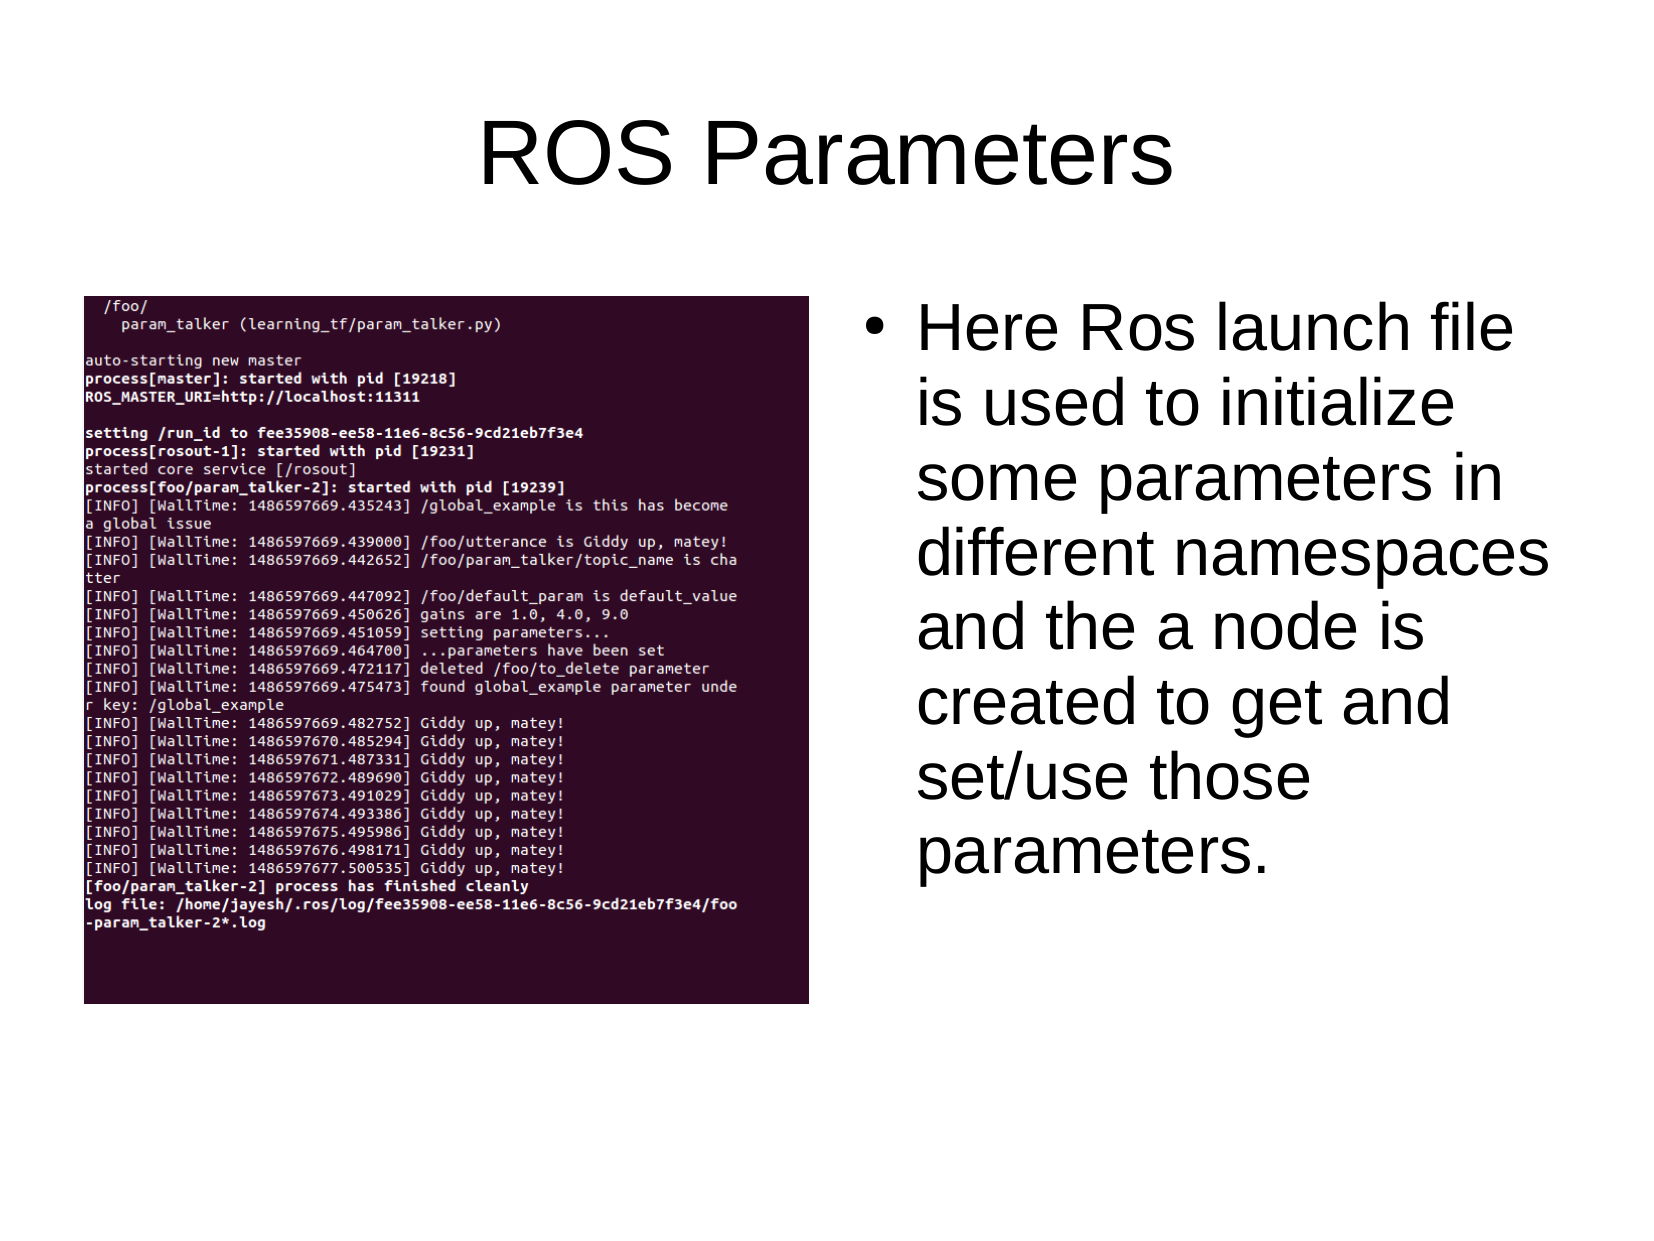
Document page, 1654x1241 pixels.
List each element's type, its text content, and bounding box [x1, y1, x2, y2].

title ROS Parameters [82, 49, 1571, 257]
list Here Ros launch file is used to initialize some parameters in different namespaces and the a node is created to get and set/use those parameters. [845, 290, 1572, 1010]
picture [82, 296, 809, 1004]
